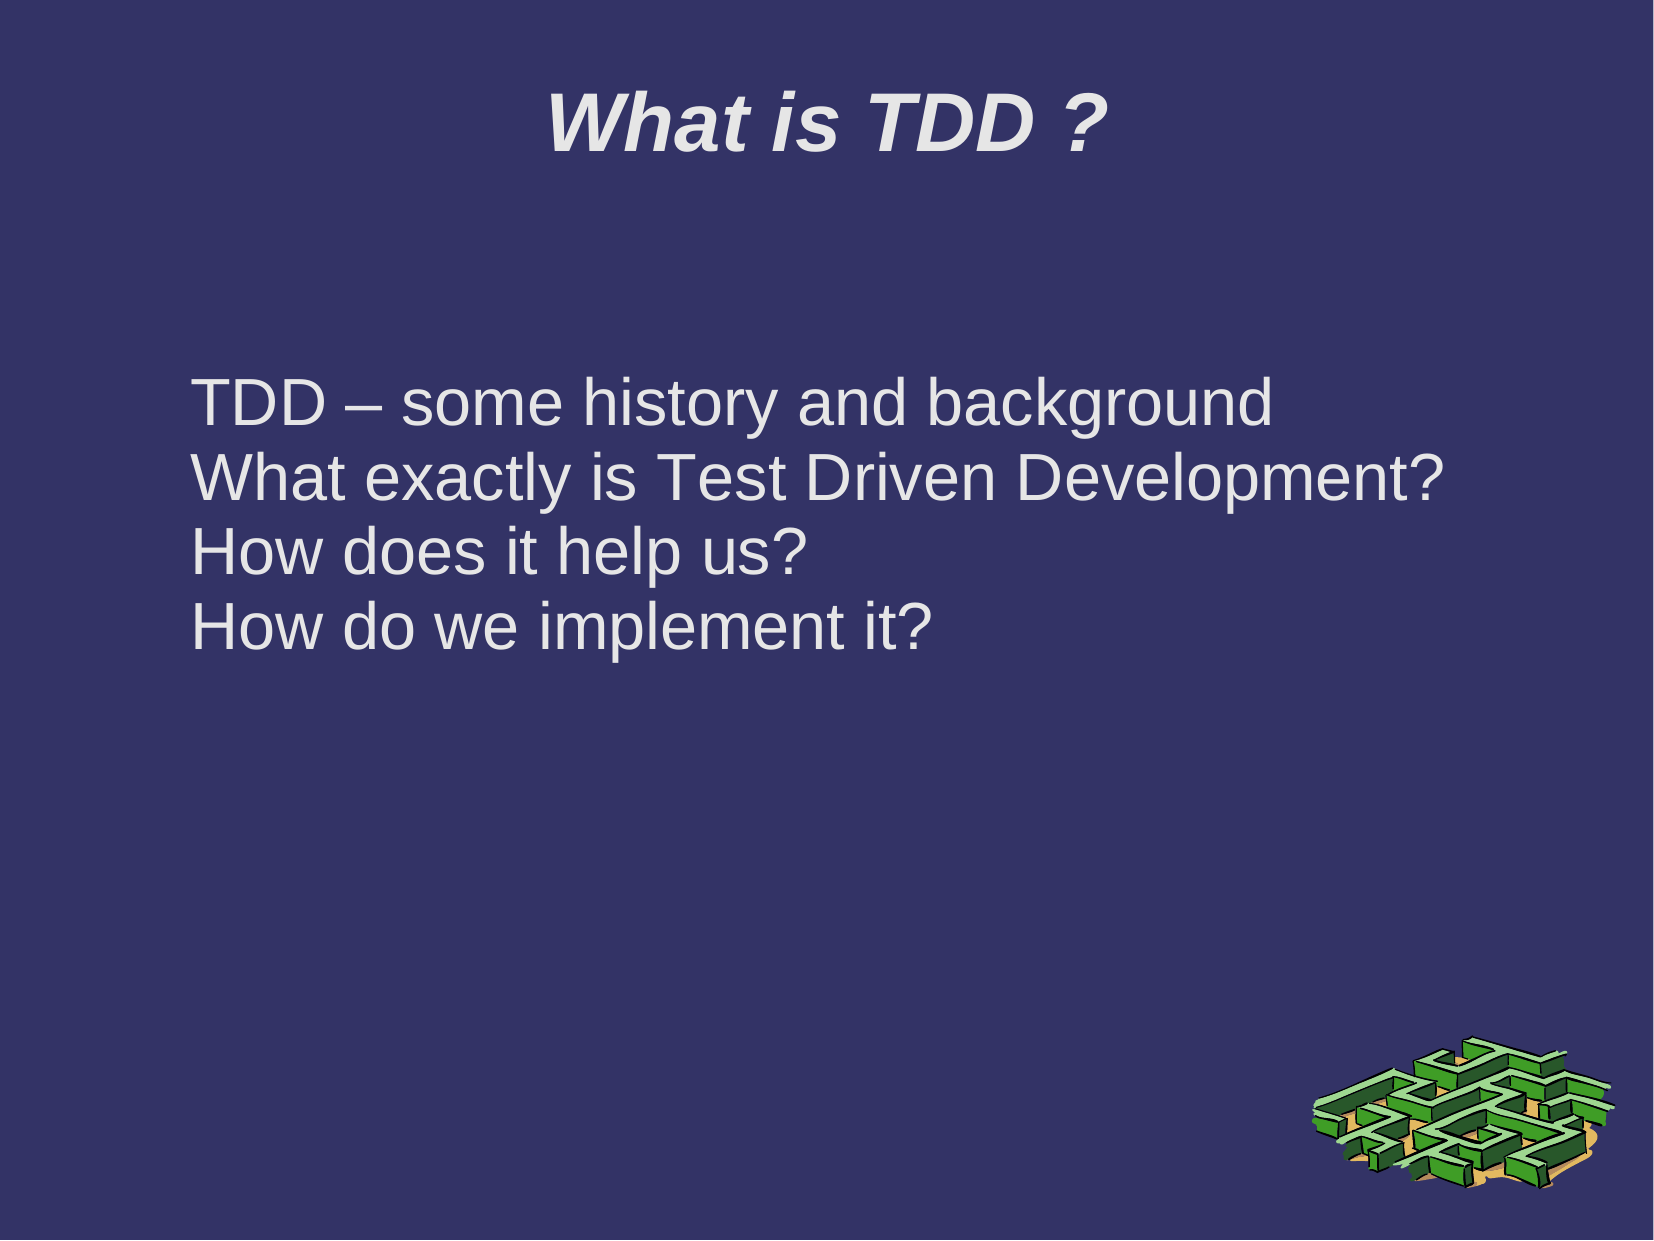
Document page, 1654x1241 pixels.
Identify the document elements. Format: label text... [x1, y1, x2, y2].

list TDD – some history and background What exactly is Test Driven Development? How does it help us? How do we implement it? [178, 364, 1570, 1184]
title What is TDD ? [121, 19, 1534, 227]
